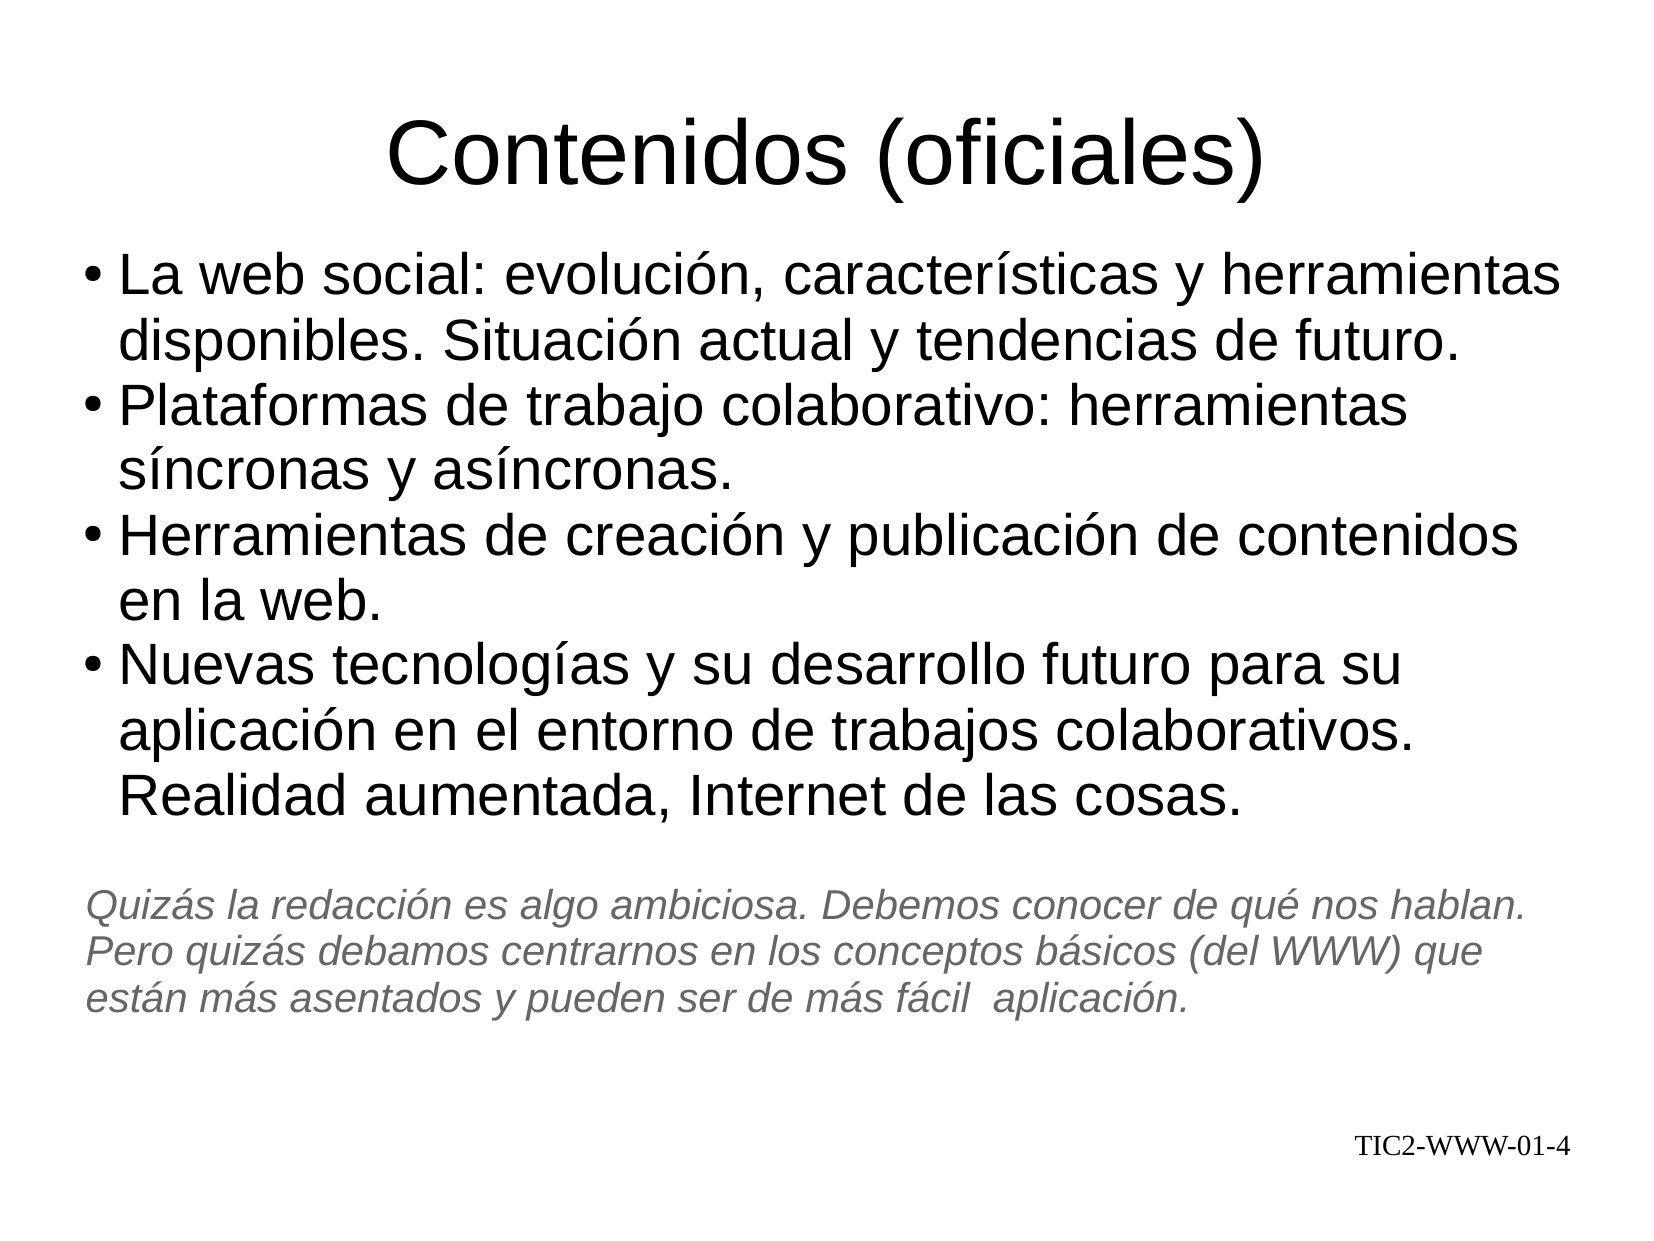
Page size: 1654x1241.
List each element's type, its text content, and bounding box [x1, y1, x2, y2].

text_box Quizás la redacción es algo ambiciosa. Debemos conocer de qué nos hablan. Pero quizás debamos centrarnos en los conceptos básicos (del WWW) que están más asentados y pueden ser de más fácil aplicación. [70, 874, 1548, 1029]
title Contenidos (oficiales) [82, 49, 1571, 243]
subtitle La web social: evolución, características y herramientas disponibles. Situación actual y tendencias de futuro. Plataformas de trabajo colaborativo: herramientas síncronas y asíncronas. Herramientas de creación y publicación de contenidos en la web. Nuevas tecnologías y su desarrollo futuro para su aplicación en el entorno de trabajos colaborativos. Realidad aumentada, Internet de las cosas. [82, 243, 1571, 827]
